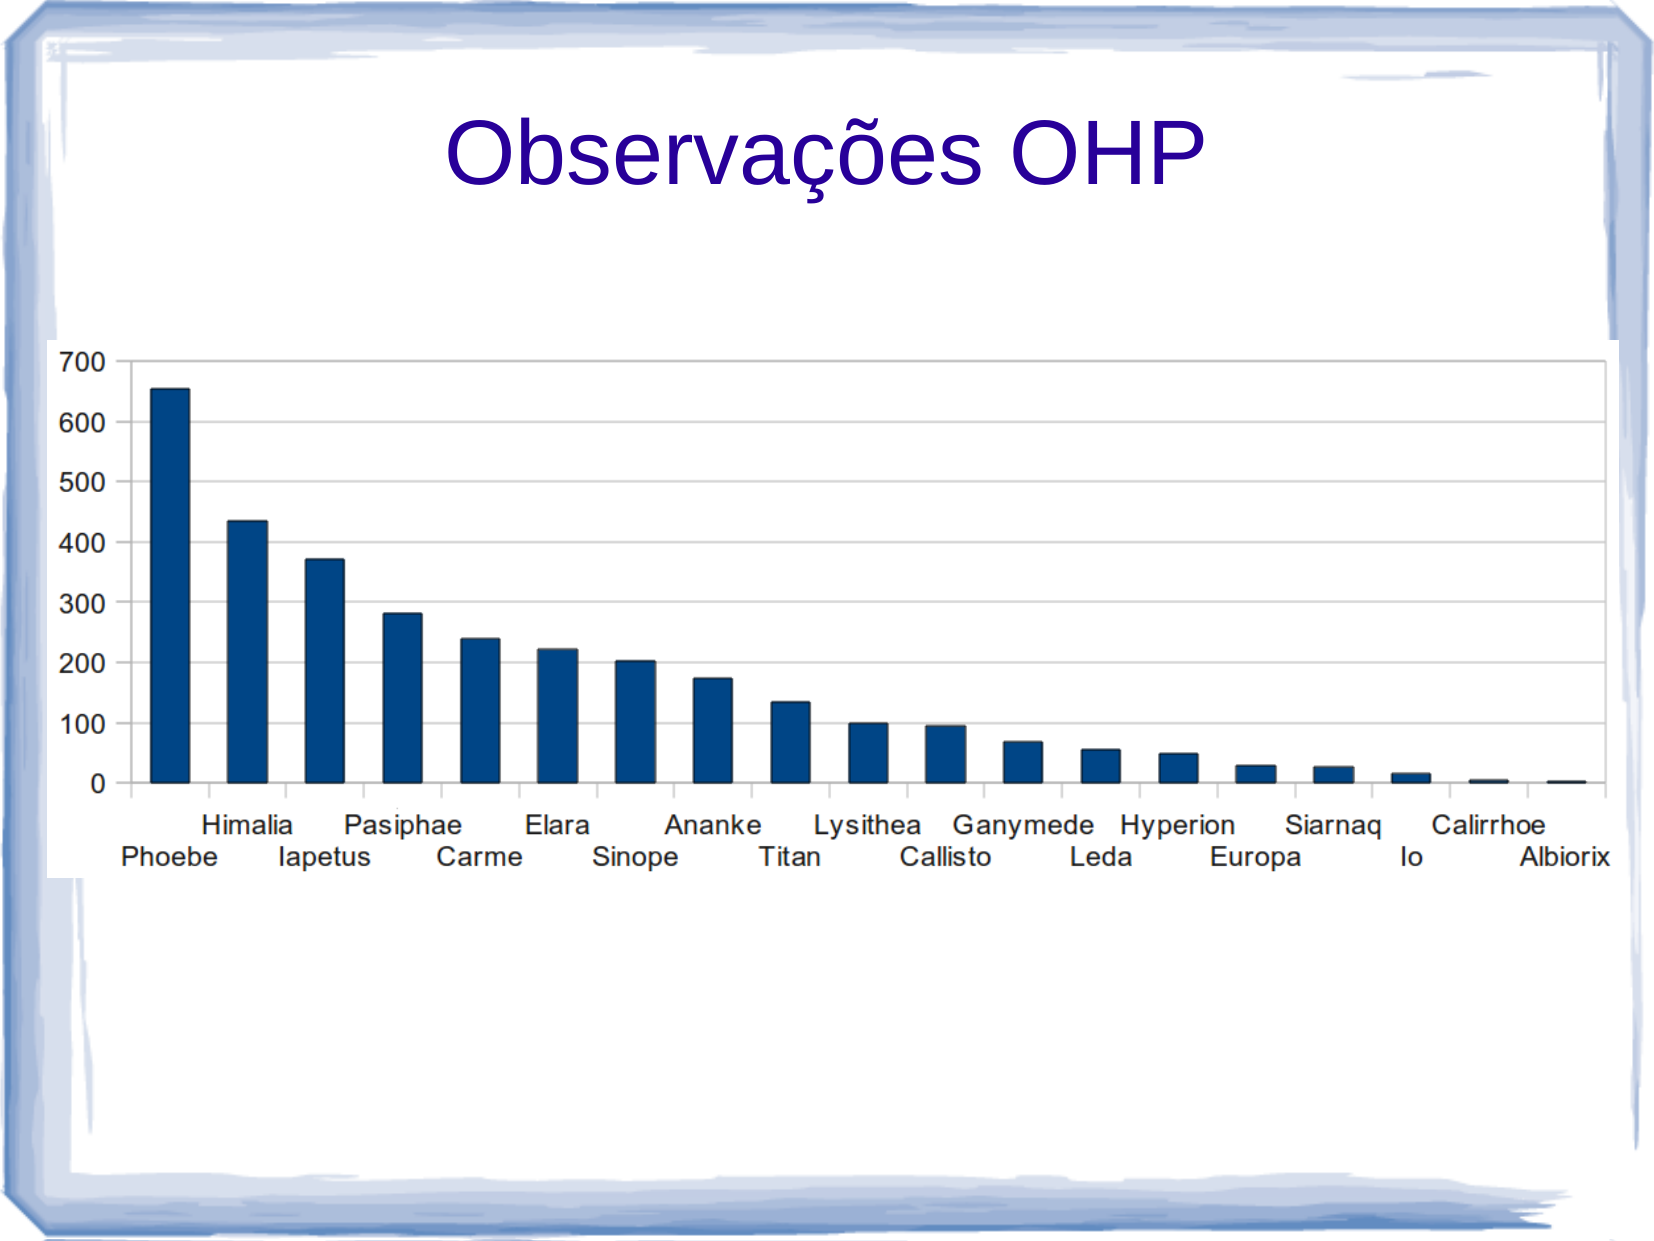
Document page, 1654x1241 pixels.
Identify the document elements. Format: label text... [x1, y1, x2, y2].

picture [0, 0, 1654, 1241]
title Observações OHP [82, 49, 1571, 257]
